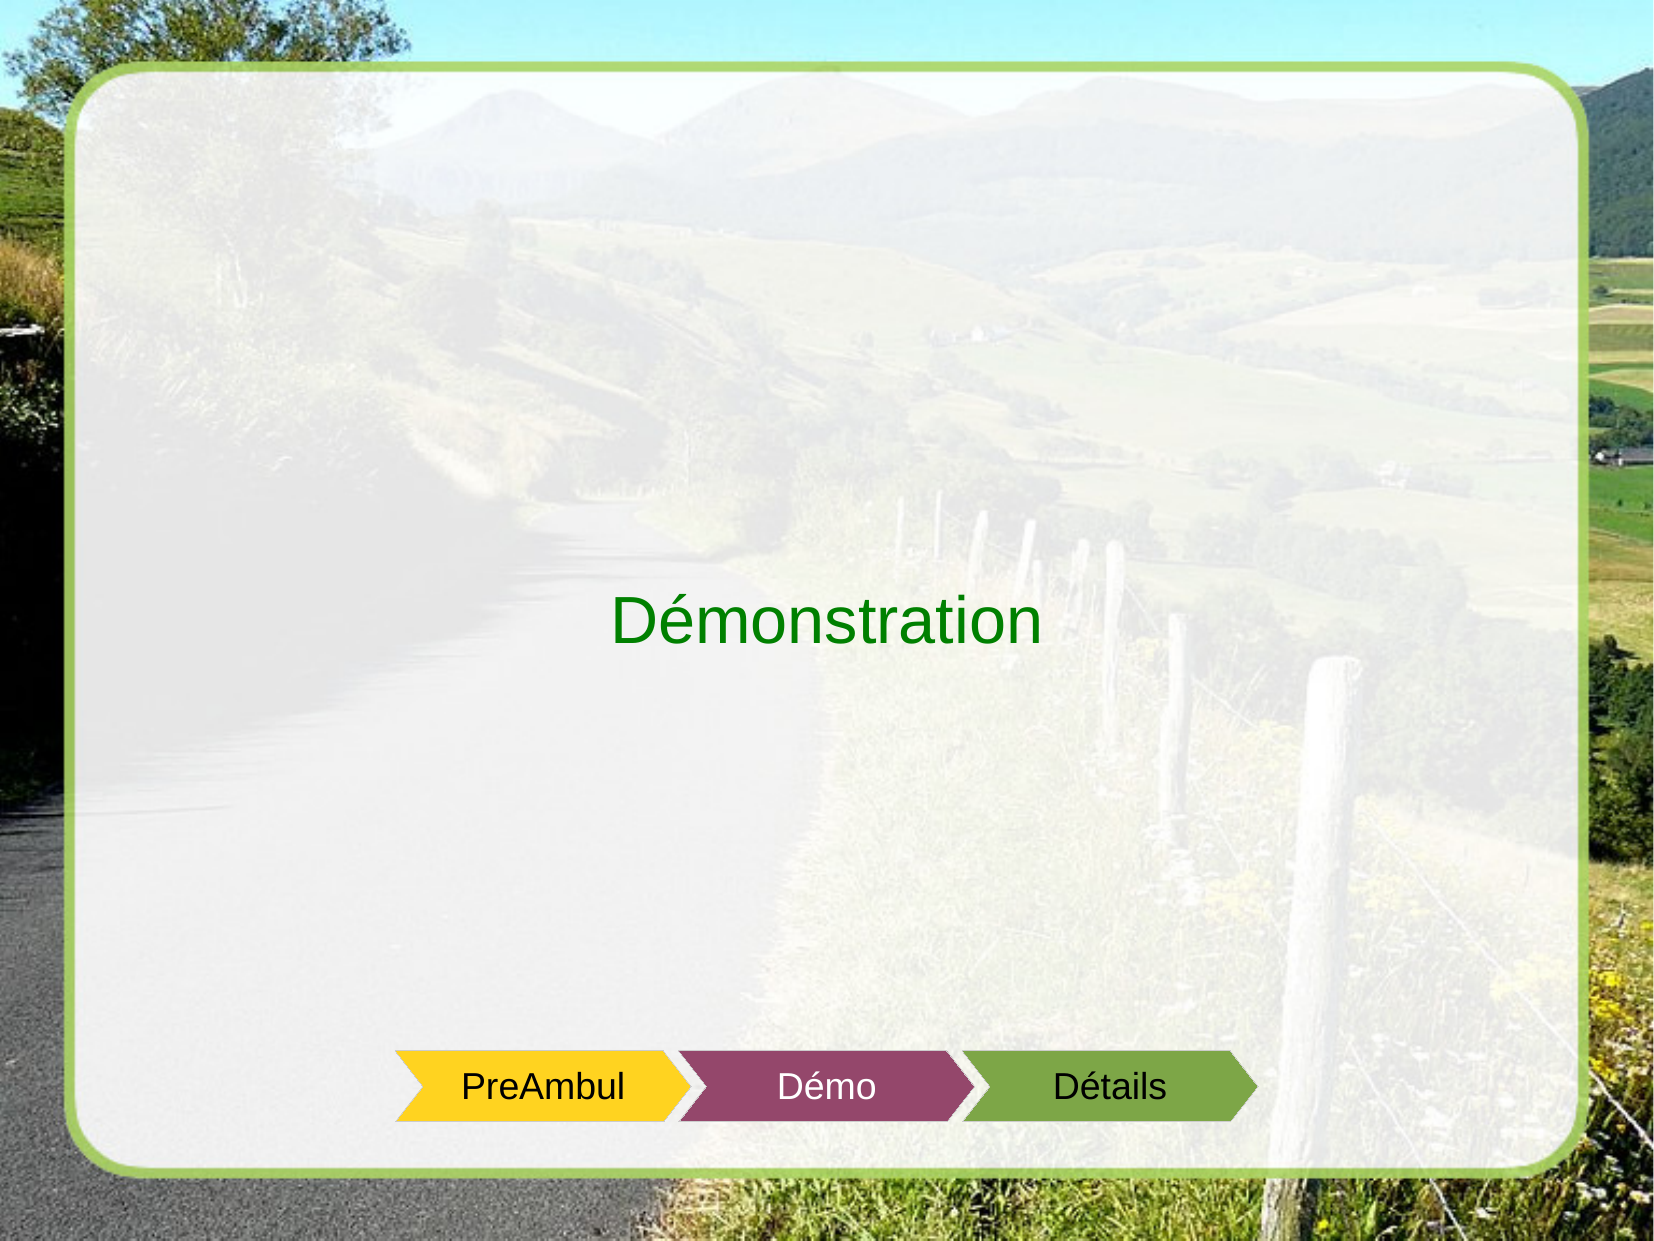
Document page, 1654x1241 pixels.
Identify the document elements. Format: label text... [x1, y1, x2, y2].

text_box PreAmbul [395, 1050, 692, 1122]
text_box Détails [962, 1050, 1259, 1122]
picture [0, 0, 1654, 1241]
text_box Démo [678, 1050, 975, 1122]
subtitle Démonstration [82, 124, 1571, 1116]
